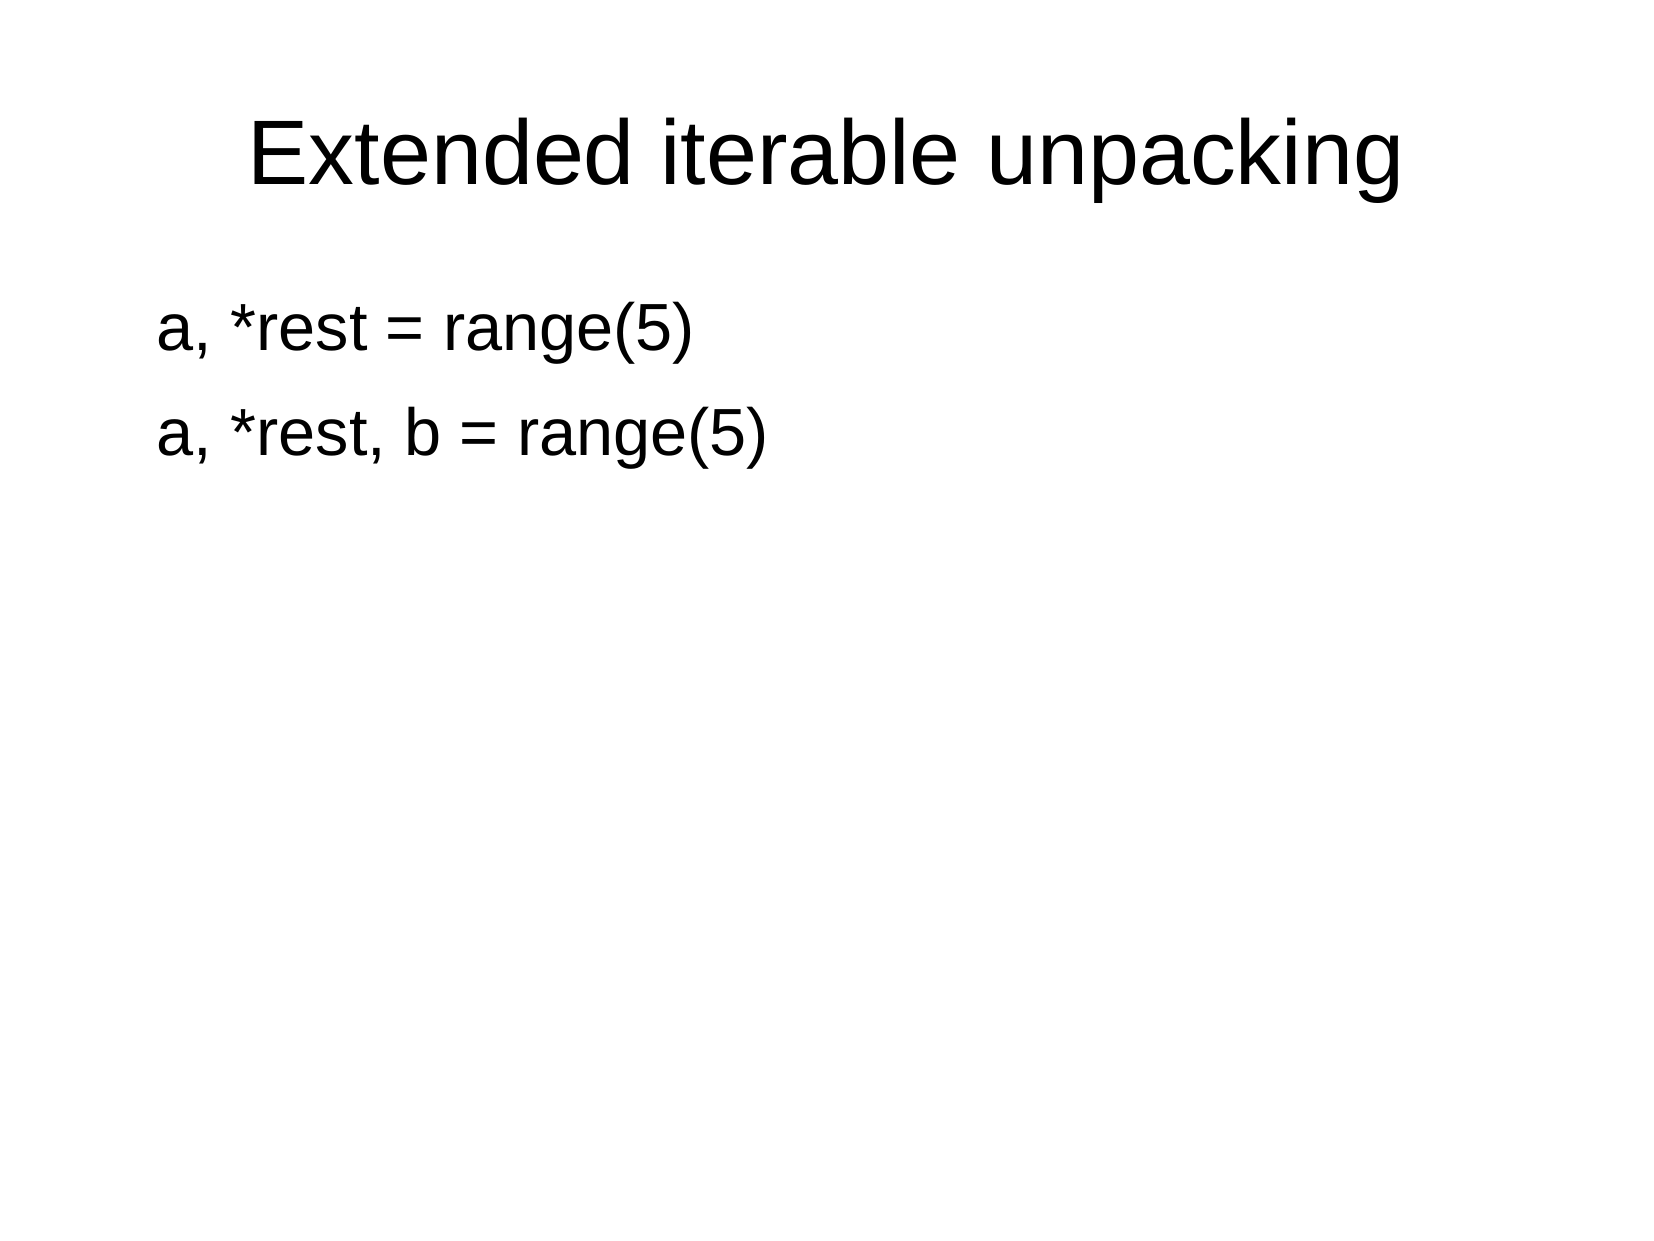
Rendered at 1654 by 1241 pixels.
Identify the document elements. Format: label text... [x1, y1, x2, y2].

title Extended iterable unpacking [82, 49, 1571, 257]
list a, *rest = range(5) a, *rest, b = range(5) [82, 290, 1571, 1109]
